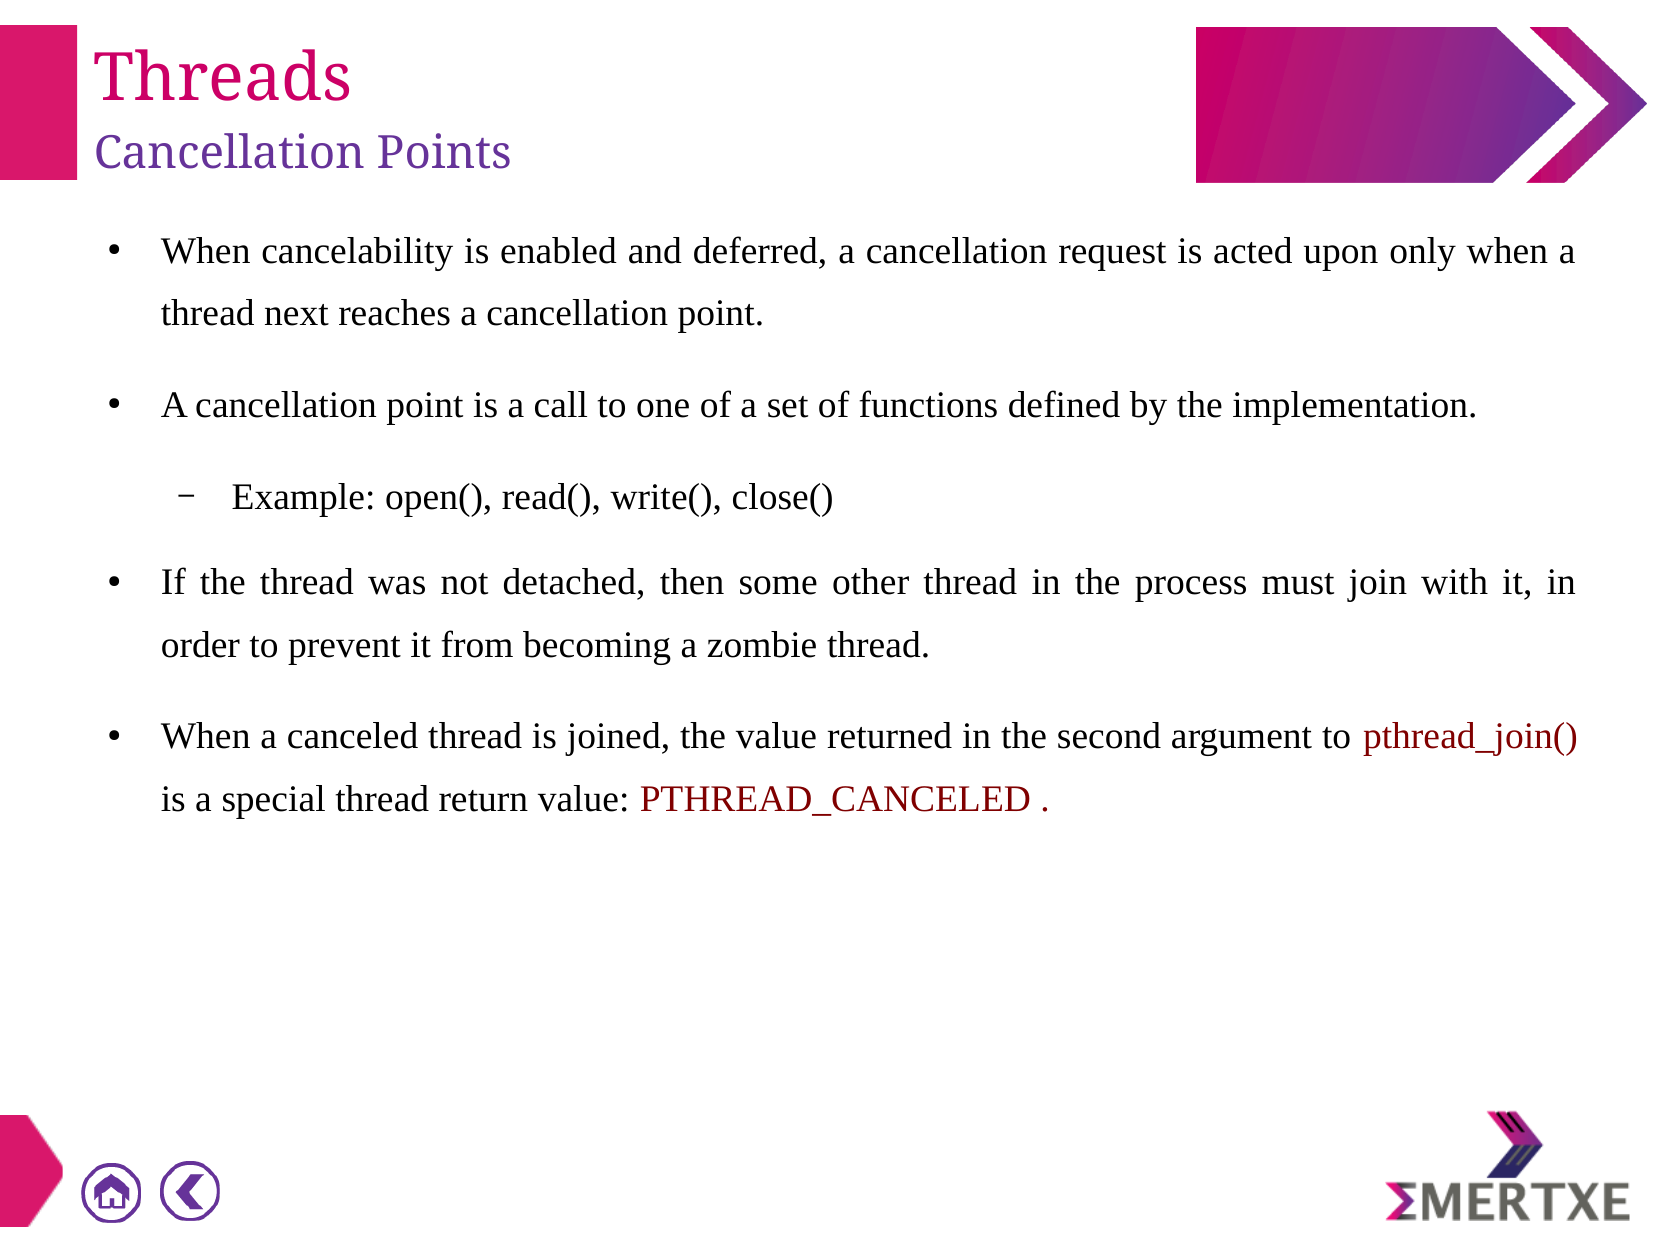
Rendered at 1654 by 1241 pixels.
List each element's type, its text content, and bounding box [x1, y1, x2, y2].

list When cancelability is enabled and deferred, a cancellation request is acted upon only when a thread next reaches a cancellation point. A cancellation point is a call to one of a set of functions defined by the implementation. Example: open(), read(), write(), close() If the thread was not detached, then some other thread in the process must join with it, in order to prevent it from becoming a zombie thread. When a canceled thread is joined, the value returned in the second argument to pthread_join() is a special thread return value: PTHREAD_CANCELED . [90, 209, 1579, 1096]
picture [1385, 1107, 1631, 1221]
picture [81, 1163, 141, 1223]
picture [1571, 27, 1647, 183]
picture [160, 1161, 220, 1221]
title Threads Cancellation Points [93, 2, 1571, 209]
